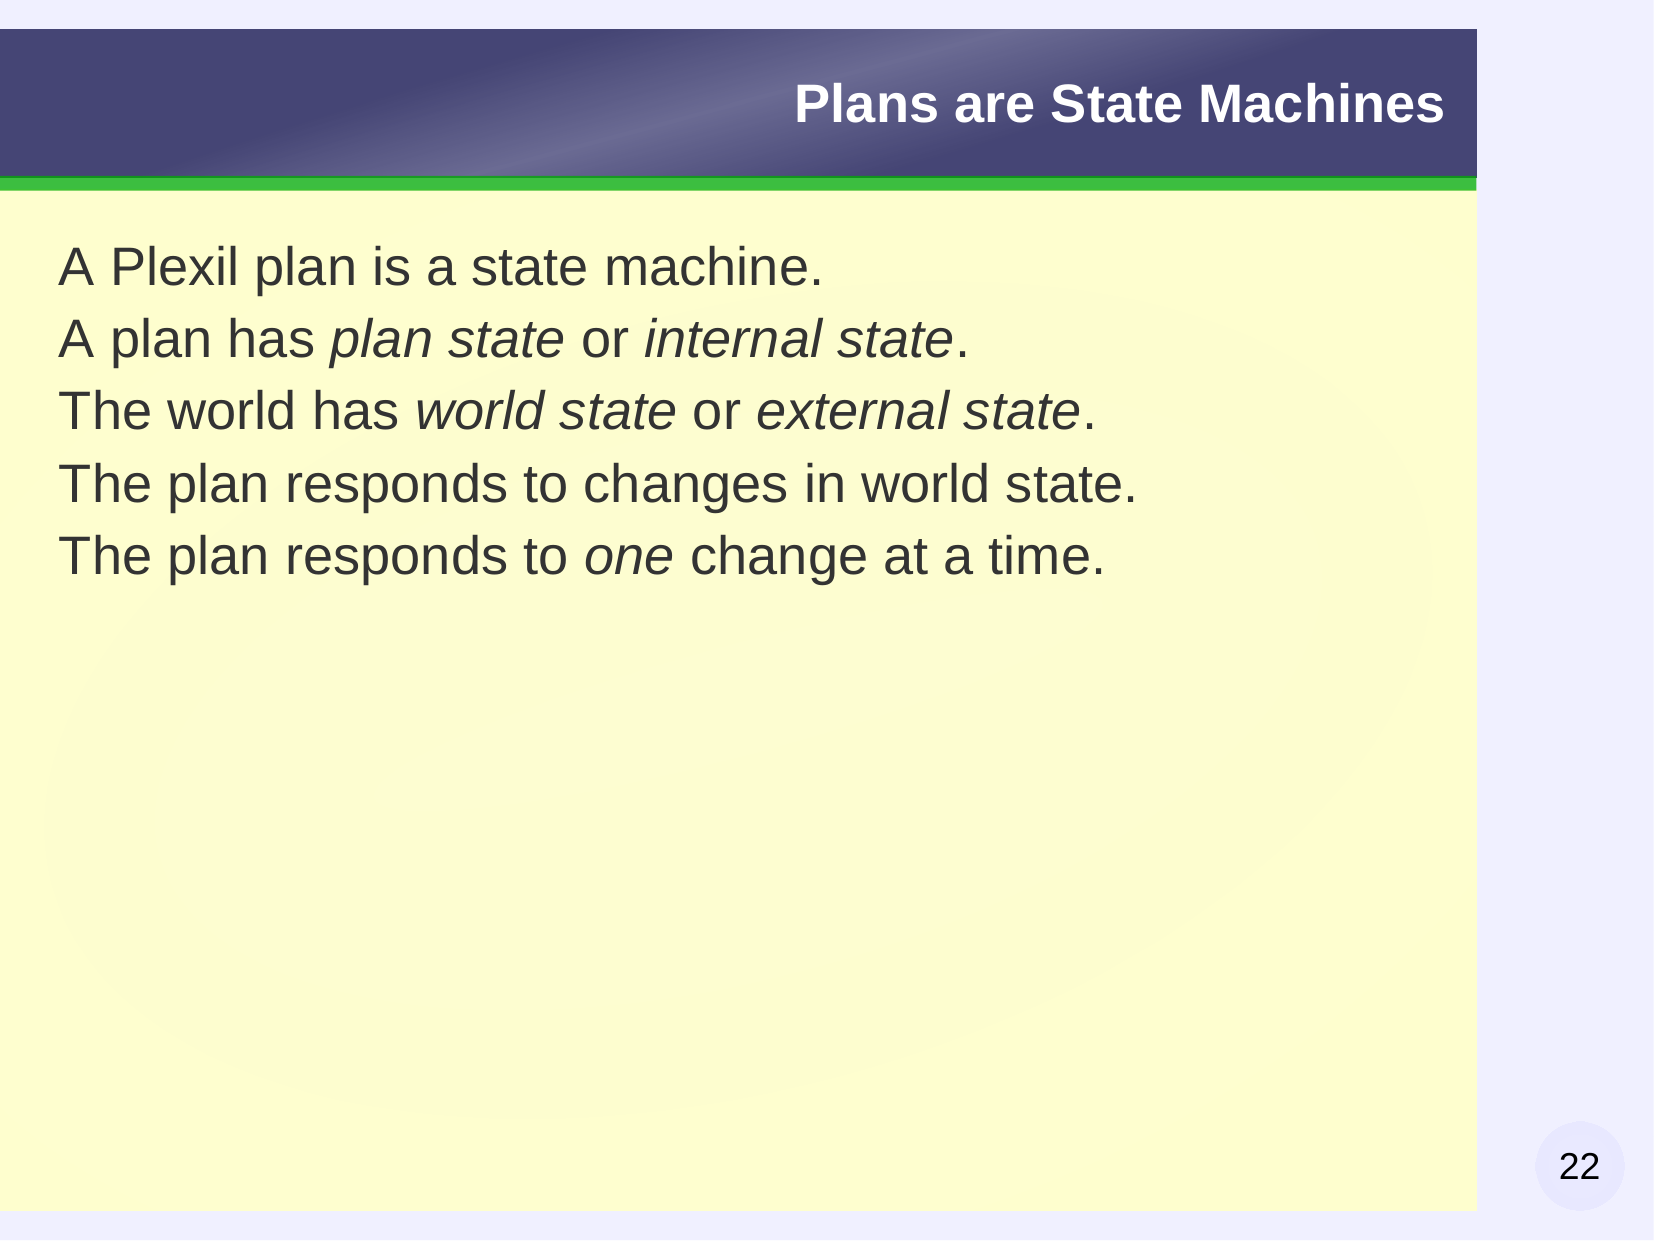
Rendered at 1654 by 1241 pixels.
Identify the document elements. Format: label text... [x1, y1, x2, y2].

title Plans are State Machines [29, 59, 1447, 148]
list A Plexil plan is a state machine. A plan has plan state or internal state. The world has world state or external state. The plan responds to changes in world state. The plan responds to one change at a time. [59, 236, 1418, 1182]
